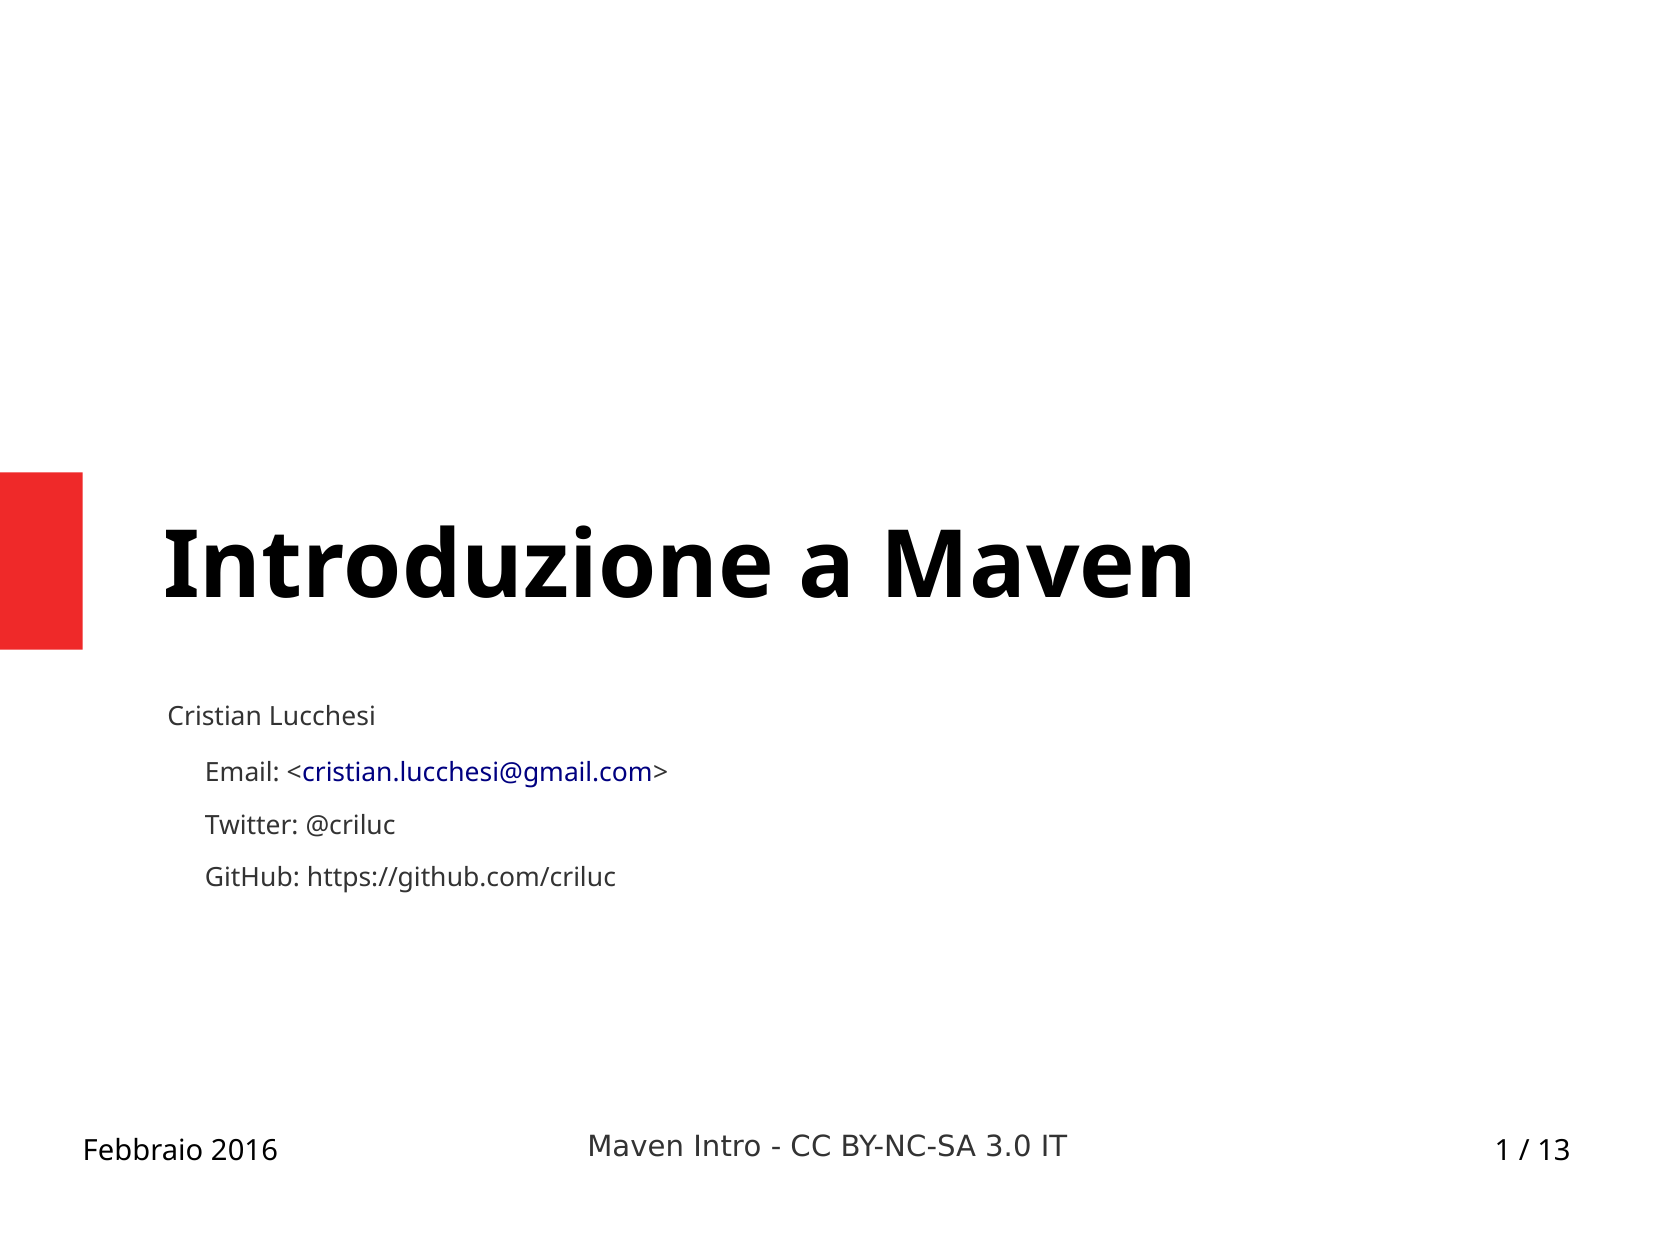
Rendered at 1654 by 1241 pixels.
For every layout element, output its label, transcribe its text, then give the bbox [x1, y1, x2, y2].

title Introduzione a Maven [129, 442, 1536, 680]
list Cristian Lucchesi Email: <cristian.lucchesi@gmail.com> Twitter: @criluc GitHub: https://github.com/criluc [129, 696, 1536, 898]
